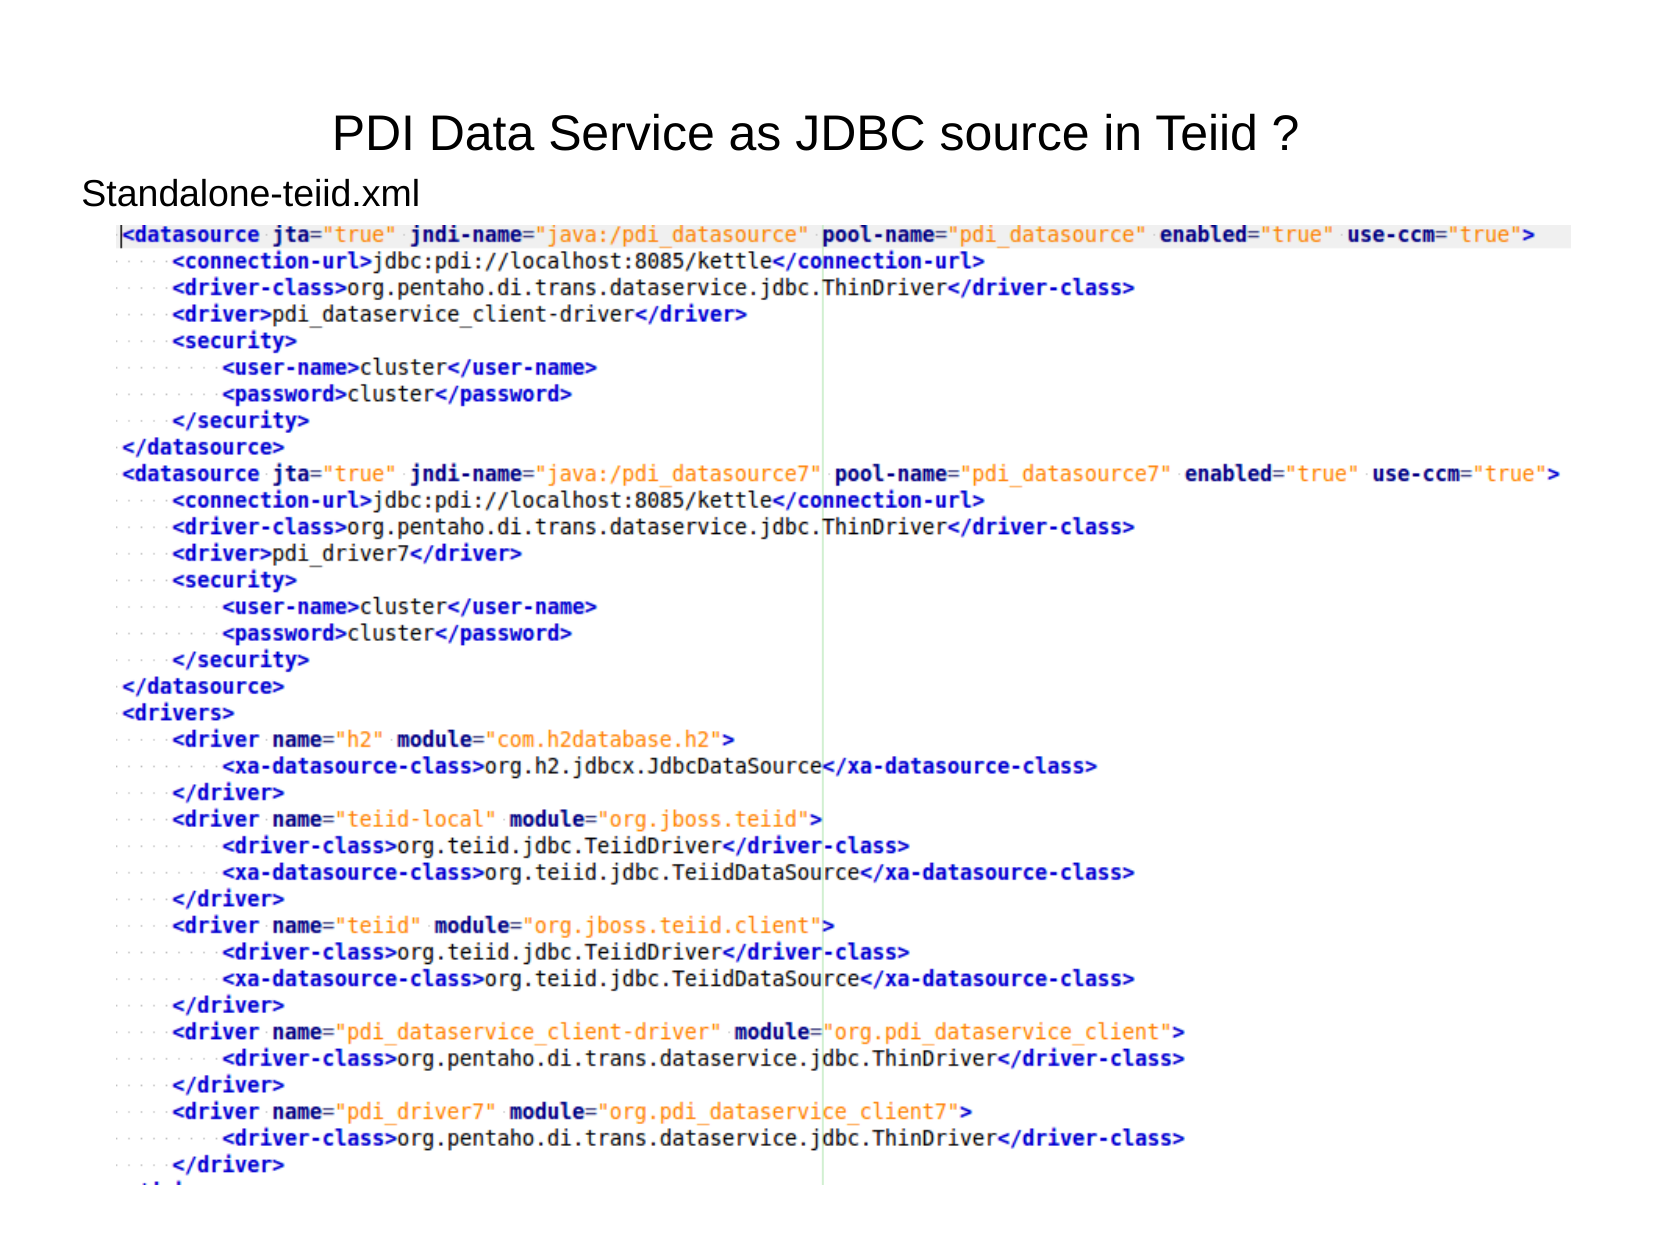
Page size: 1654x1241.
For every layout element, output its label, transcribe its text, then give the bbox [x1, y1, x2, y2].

text_box Standalone-teiid.xml [66, 165, 436, 222]
picture [116, 225, 1571, 1186]
title PDI Data Service as JDBC source in Teiid ? [71, 30, 1561, 238]
